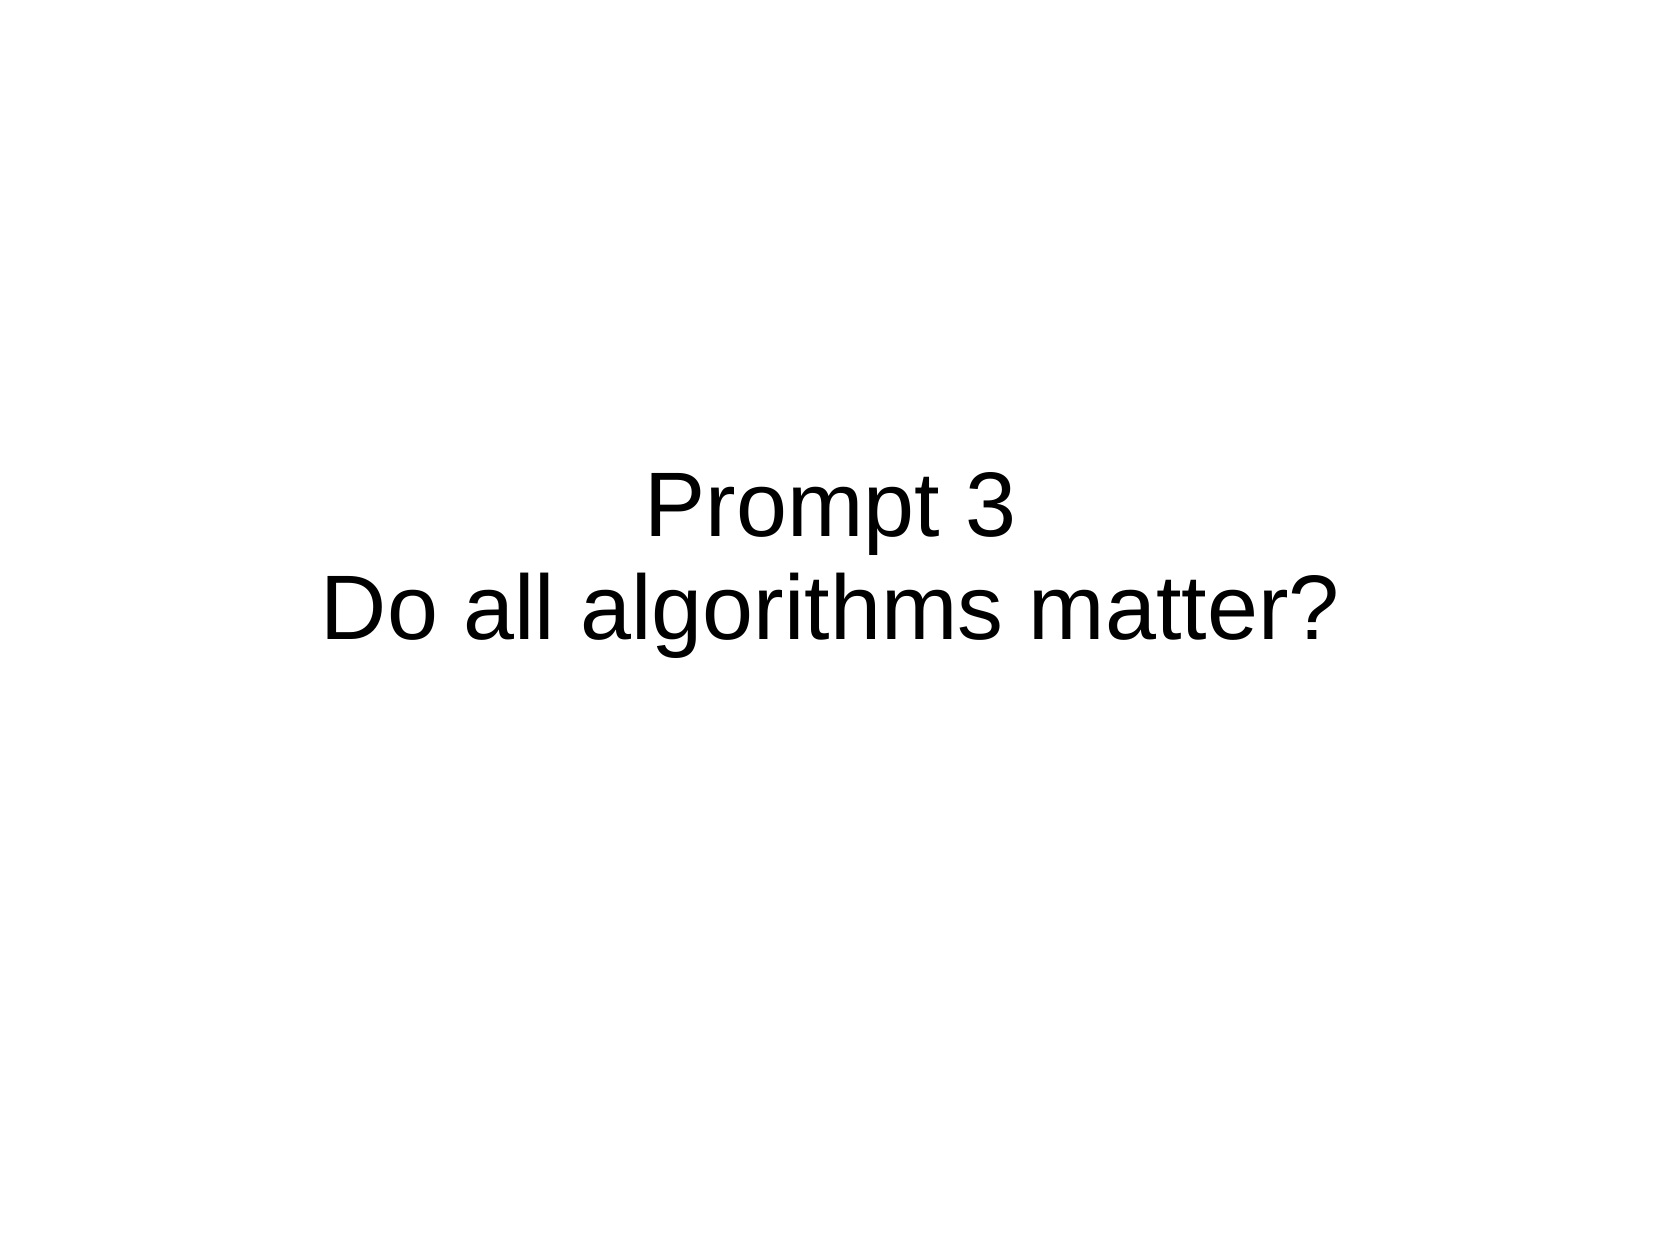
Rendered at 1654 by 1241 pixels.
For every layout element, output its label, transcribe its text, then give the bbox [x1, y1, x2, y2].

title Prompt 3 Do all algorithms matter? [86, 452, 1576, 661]
